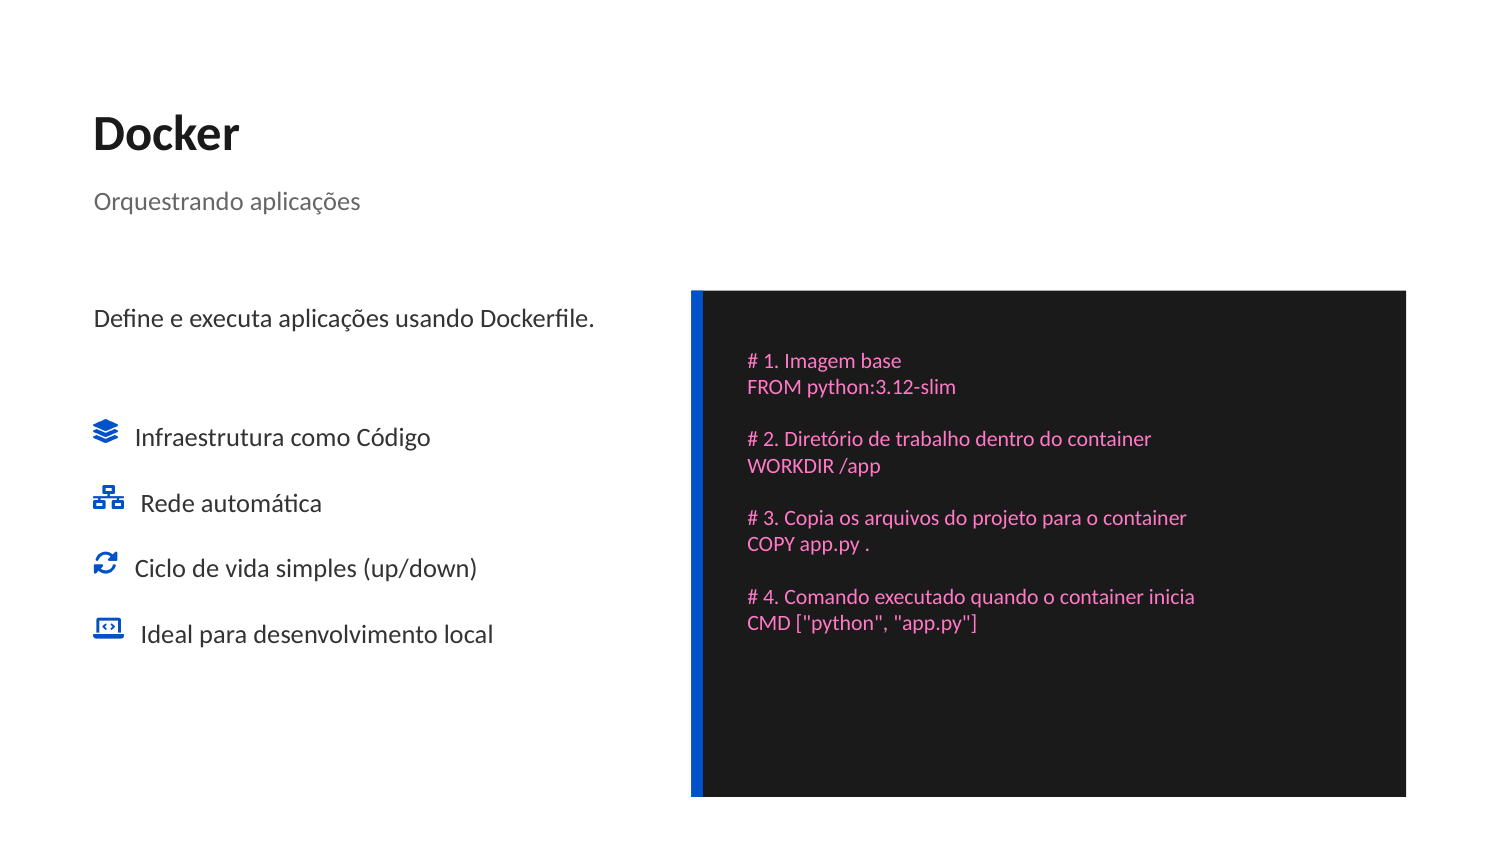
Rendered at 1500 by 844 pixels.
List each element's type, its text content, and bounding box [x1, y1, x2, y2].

text_box [691, 717, 1407, 797]
text_box Docker [93, 93, 252, 161]
picture [93, 616, 124, 640]
text_box Infraestrutura como Código [134, 410, 432, 452]
picture [93, 550, 118, 575]
text_box # 1. Imagem base FROM python:3.12-slim # 2. Diretório de trabalho dentro do container WORKDIR /app # 3. Copia os arquivos do projeto para o container COPY app.py . # 4. Comando executado quando o container inicia CMD ["python", "app.py"] [691, 290, 1407, 717]
text_box Define e executa aplicações usando Dockerfile. [93, 290, 622, 333]
text_box Ideal para desenvolvimento local [140, 606, 495, 649]
text_box Orquestrando aplicações [93, 181, 361, 216]
text_box Rede automática [140, 475, 323, 518]
picture [93, 485, 124, 509]
text_box Ciclo de vida simples (up/down) [134, 541, 479, 584]
picture [93, 419, 118, 443]
